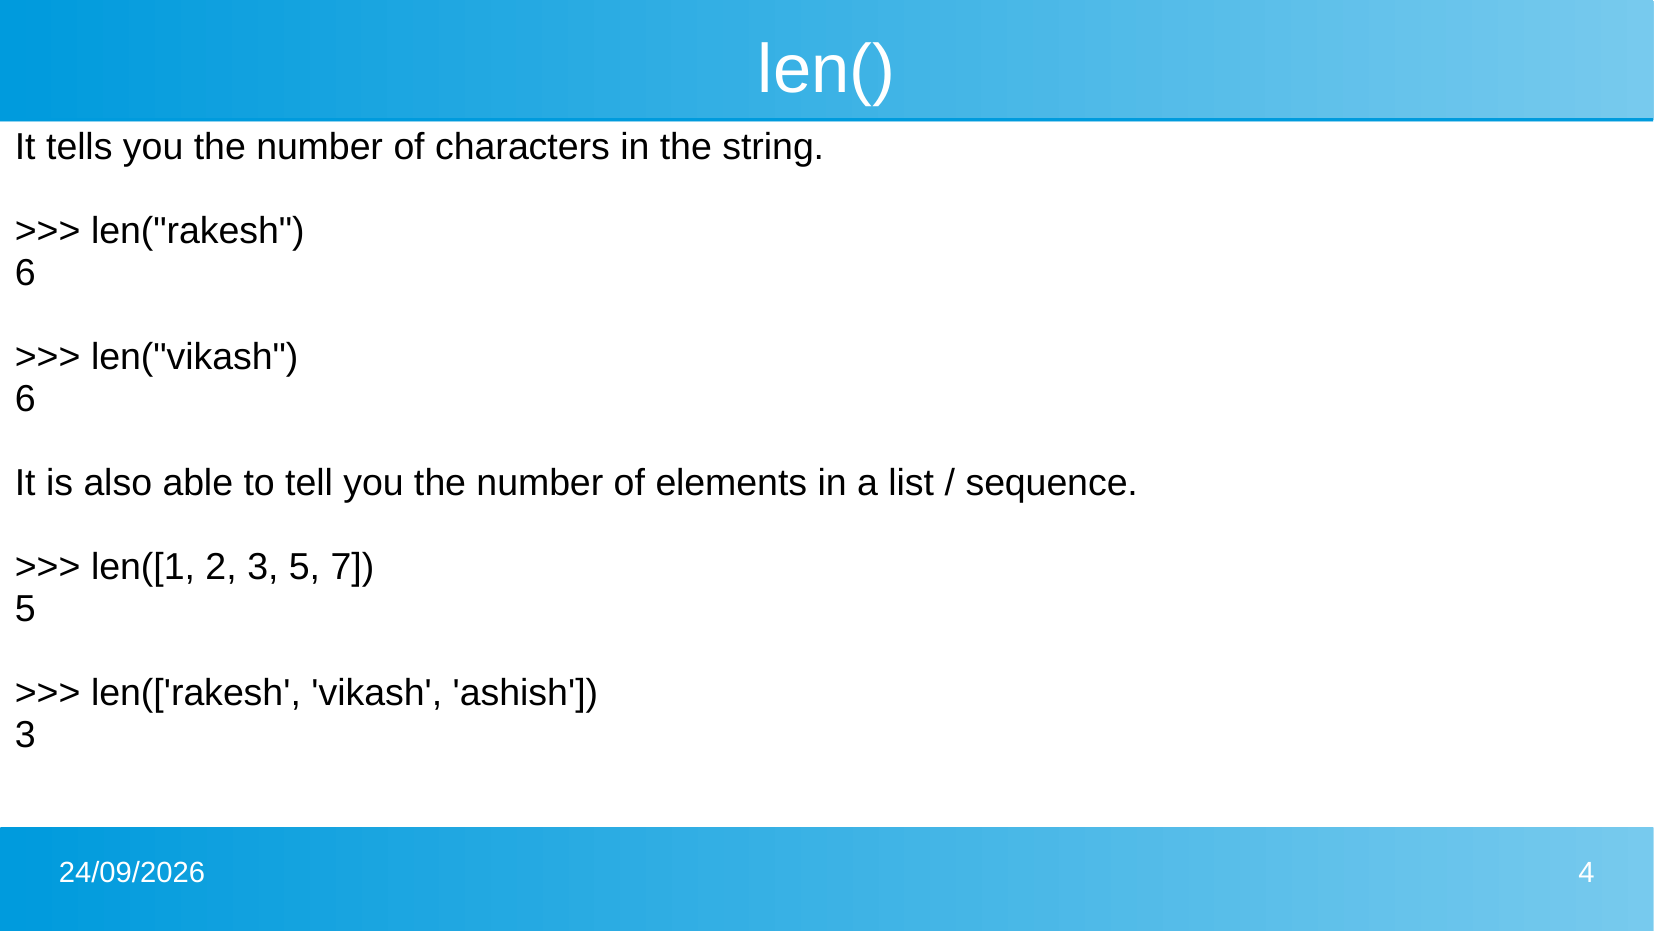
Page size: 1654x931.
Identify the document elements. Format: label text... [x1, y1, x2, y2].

title len() [59, 29, 1595, 108]
text_box It tells you the number of characters in the string. >>> len("rakesh") 6 >>> len("vikash") 6 It is also able to tell you the number of elements in a list / sequence. >>> len([1, 2, 3, 5, 7]) 5 >>> len(['rakesh', 'vikash', 'ashish']) 3 [0, 118, 1359, 805]
